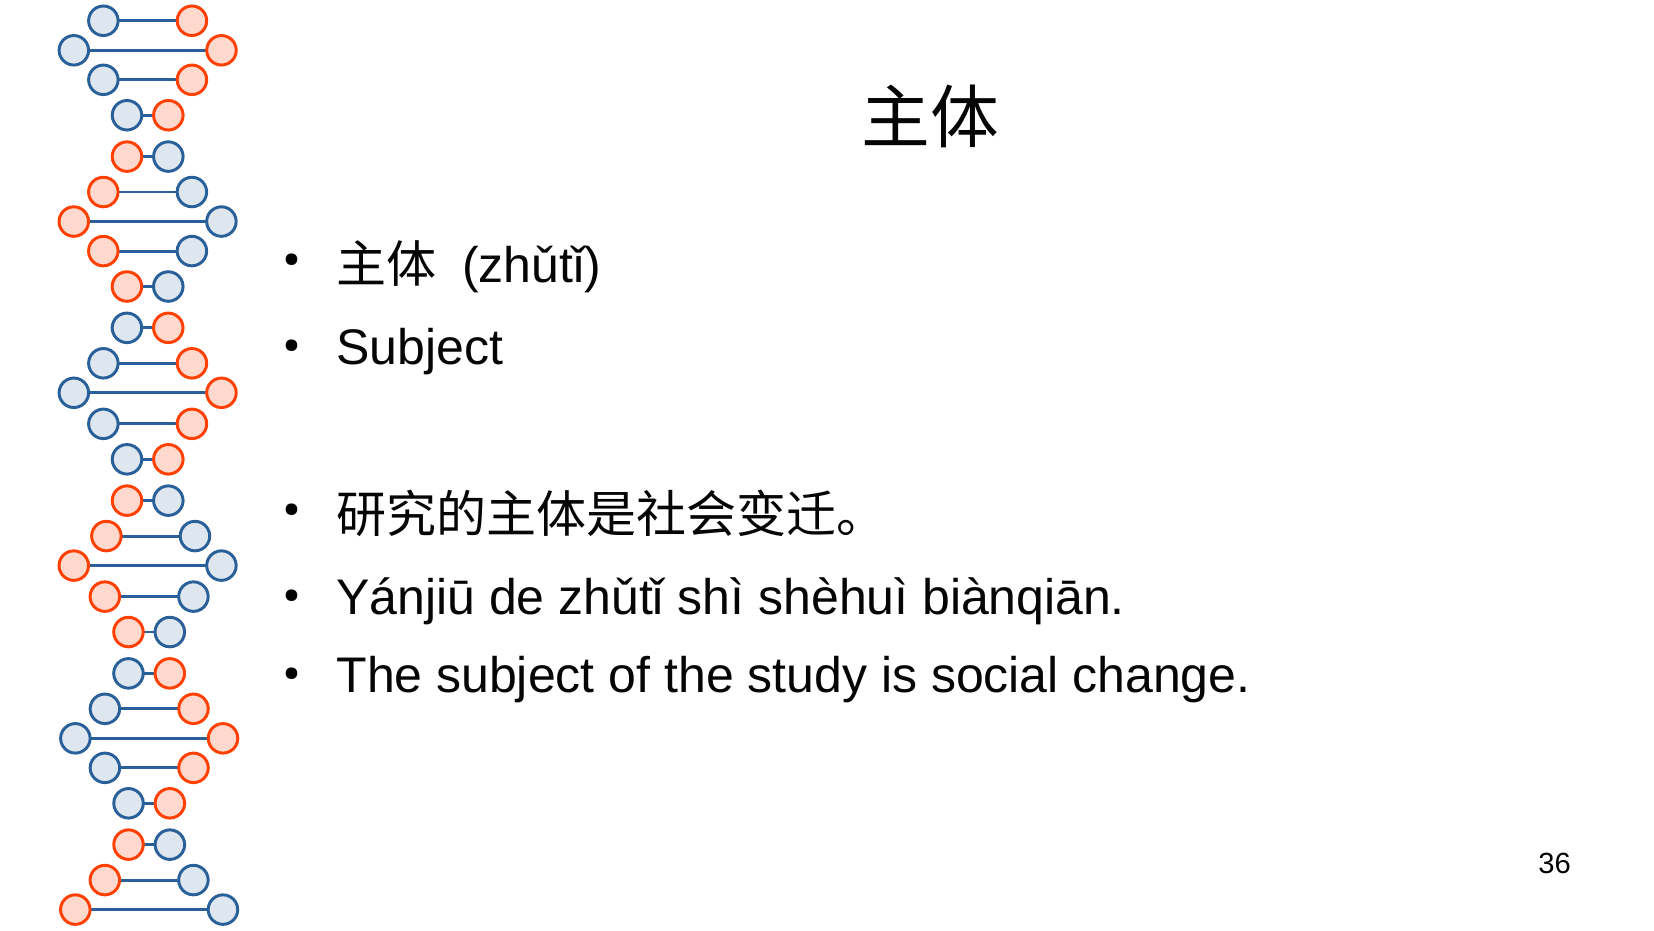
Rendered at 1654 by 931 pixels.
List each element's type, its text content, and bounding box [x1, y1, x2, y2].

list 主体 (zhǔtǐ) Subject 研究的主体是社会变迁。 Yánjiū de zhǔtǐ shì shèhuì biànqiān. The subject of the study is social change. [265, 224, 1595, 764]
title 主体 [265, 35, 1595, 189]
